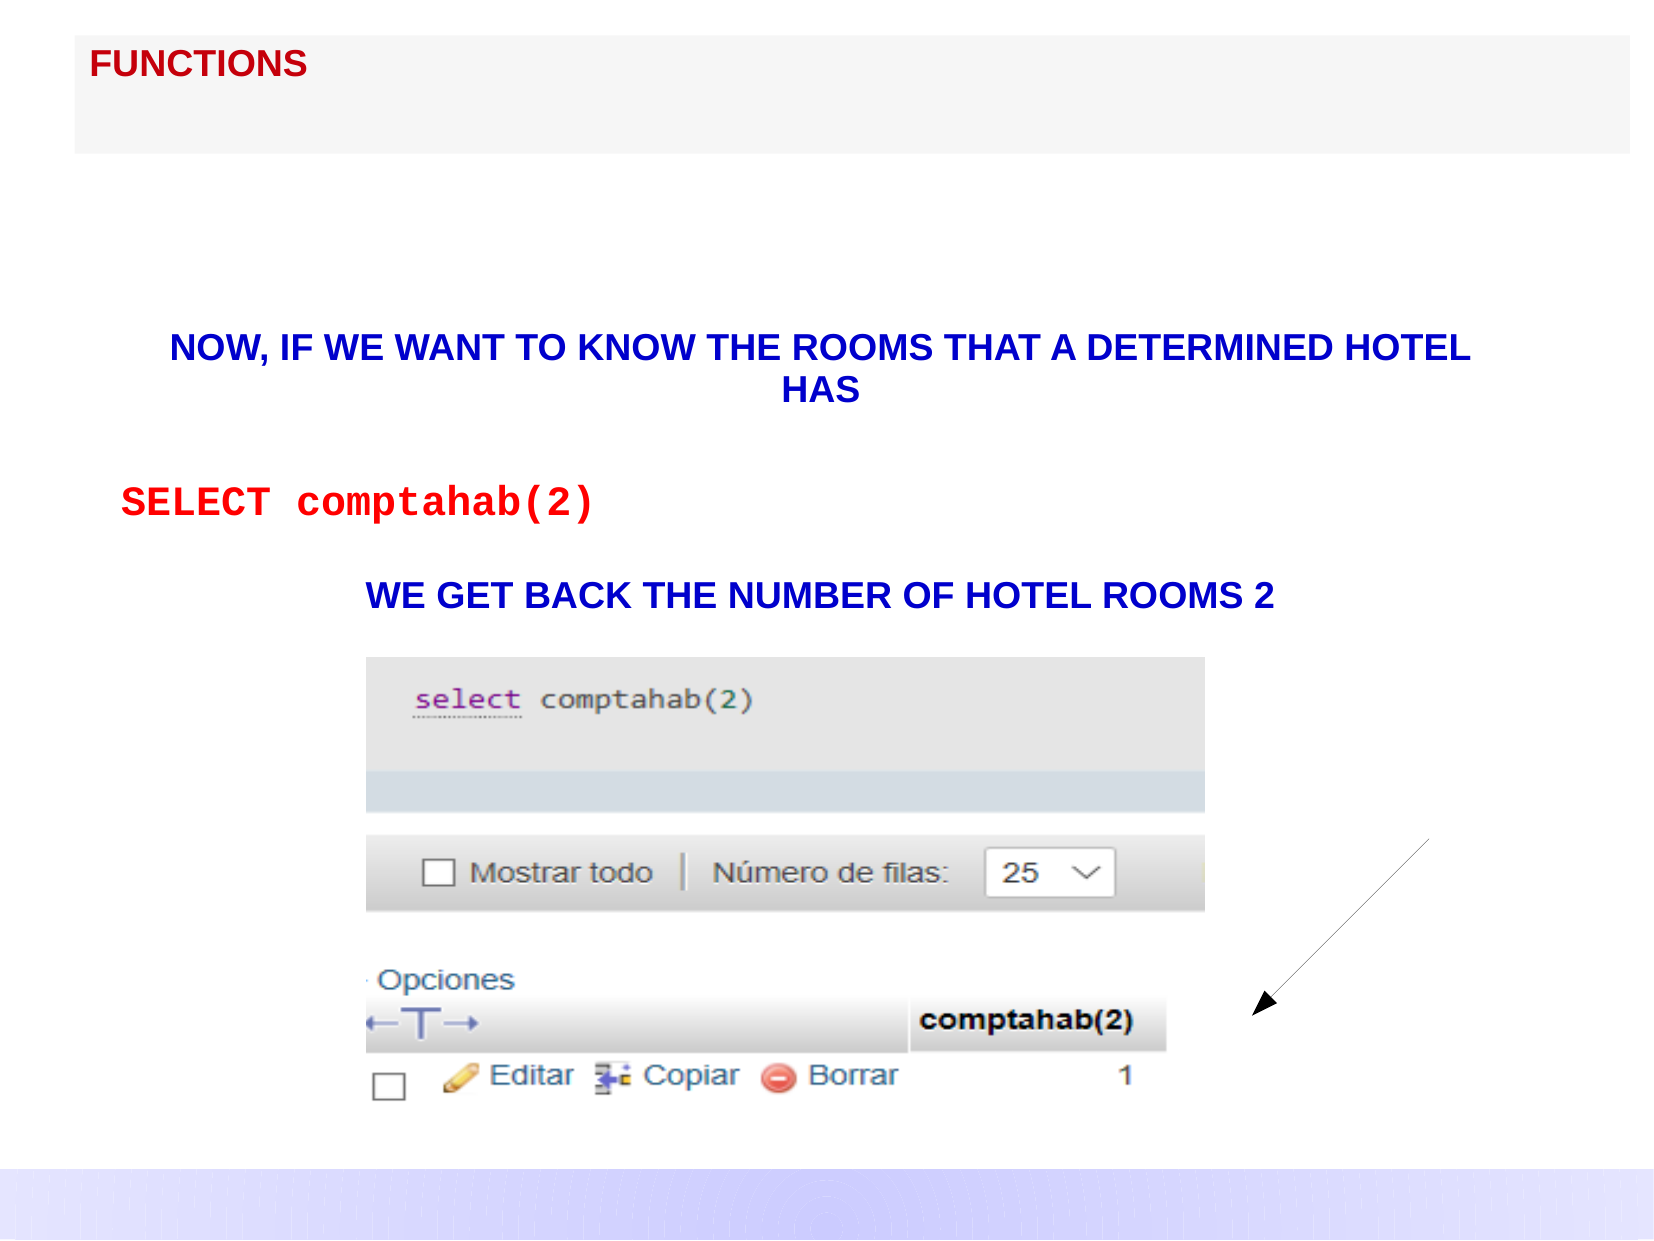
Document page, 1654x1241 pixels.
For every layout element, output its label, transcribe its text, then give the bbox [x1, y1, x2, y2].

picture [366, 657, 1205, 1111]
text_box NOW, IF WE WANT TO KNOW THE ROOMS THAT A DETERMINED HOTEL HAS [129, 318, 1512, 421]
text_box [0, 304, 1654, 1221]
text_box WE GET BACK THE NUMBER OF HOTEL ROOMS 2 [177, 566, 1465, 625]
text_box FUNCTIONS [74, 35, 1630, 154]
text_box SELECT comptahab(2) [106, 473, 1595, 539]
